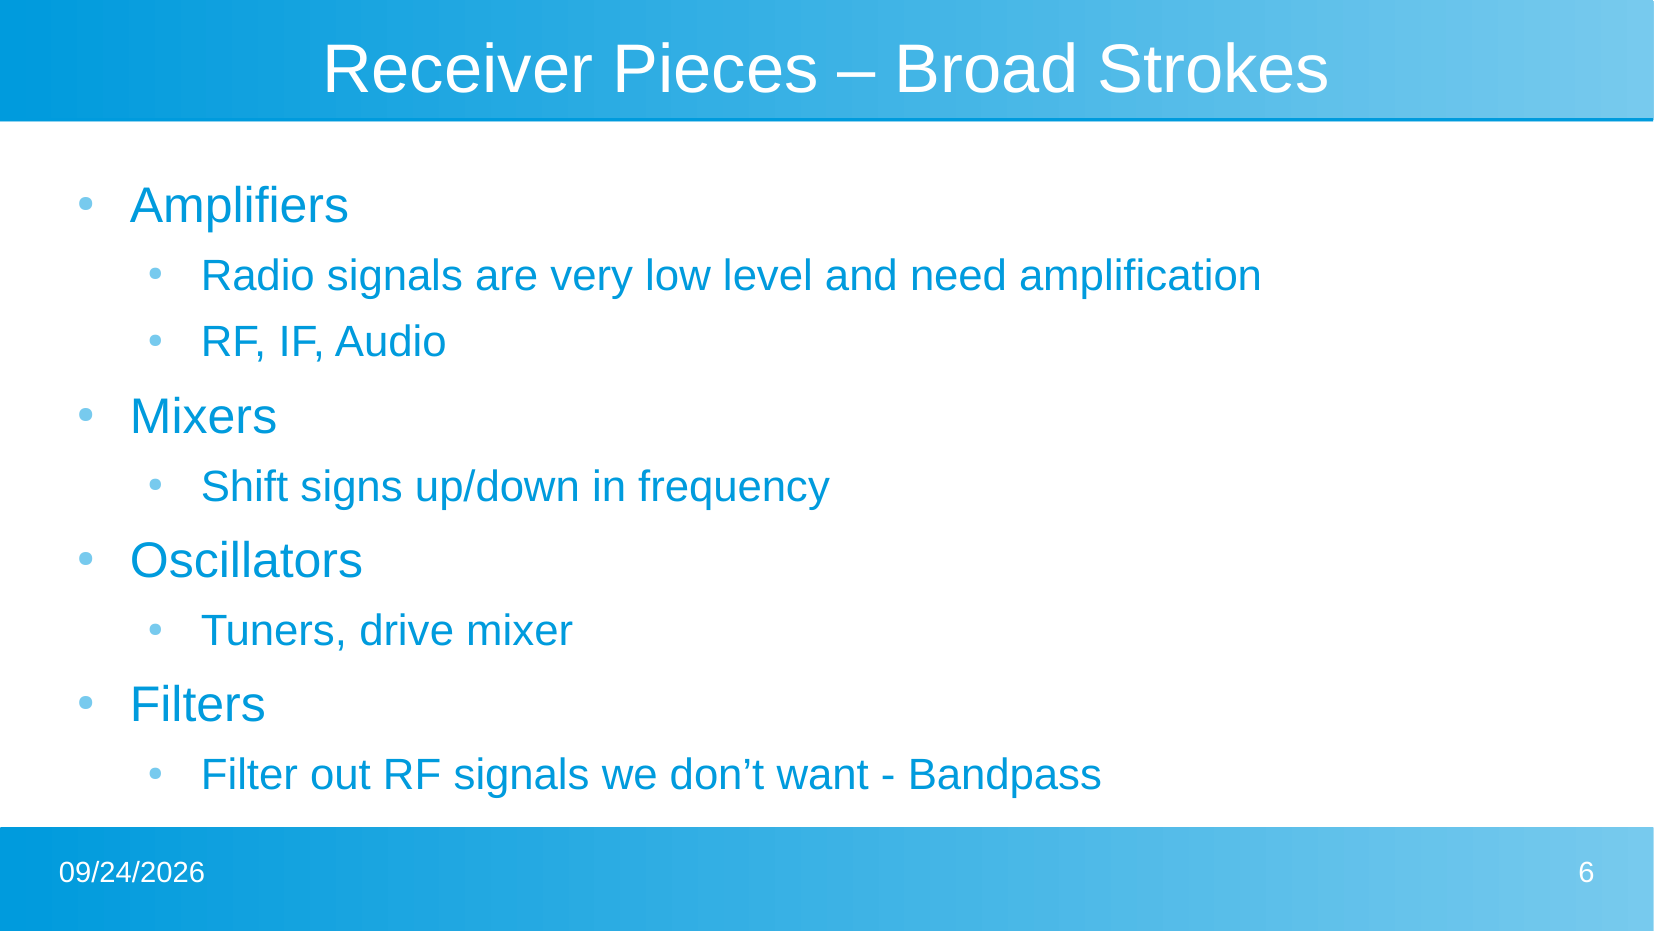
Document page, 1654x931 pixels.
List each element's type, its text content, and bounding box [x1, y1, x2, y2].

list Amplifiers Radio signals are very low level and need amplification RF, IF, Audio Mixers Shift signs up/down in frequency Oscillators Tuners, drive mixer Filters Filter out RF signals we don’t want - Bandpass [59, 177, 1595, 768]
title Receiver Pieces – Broad Strokes [59, 29, 1595, 108]
